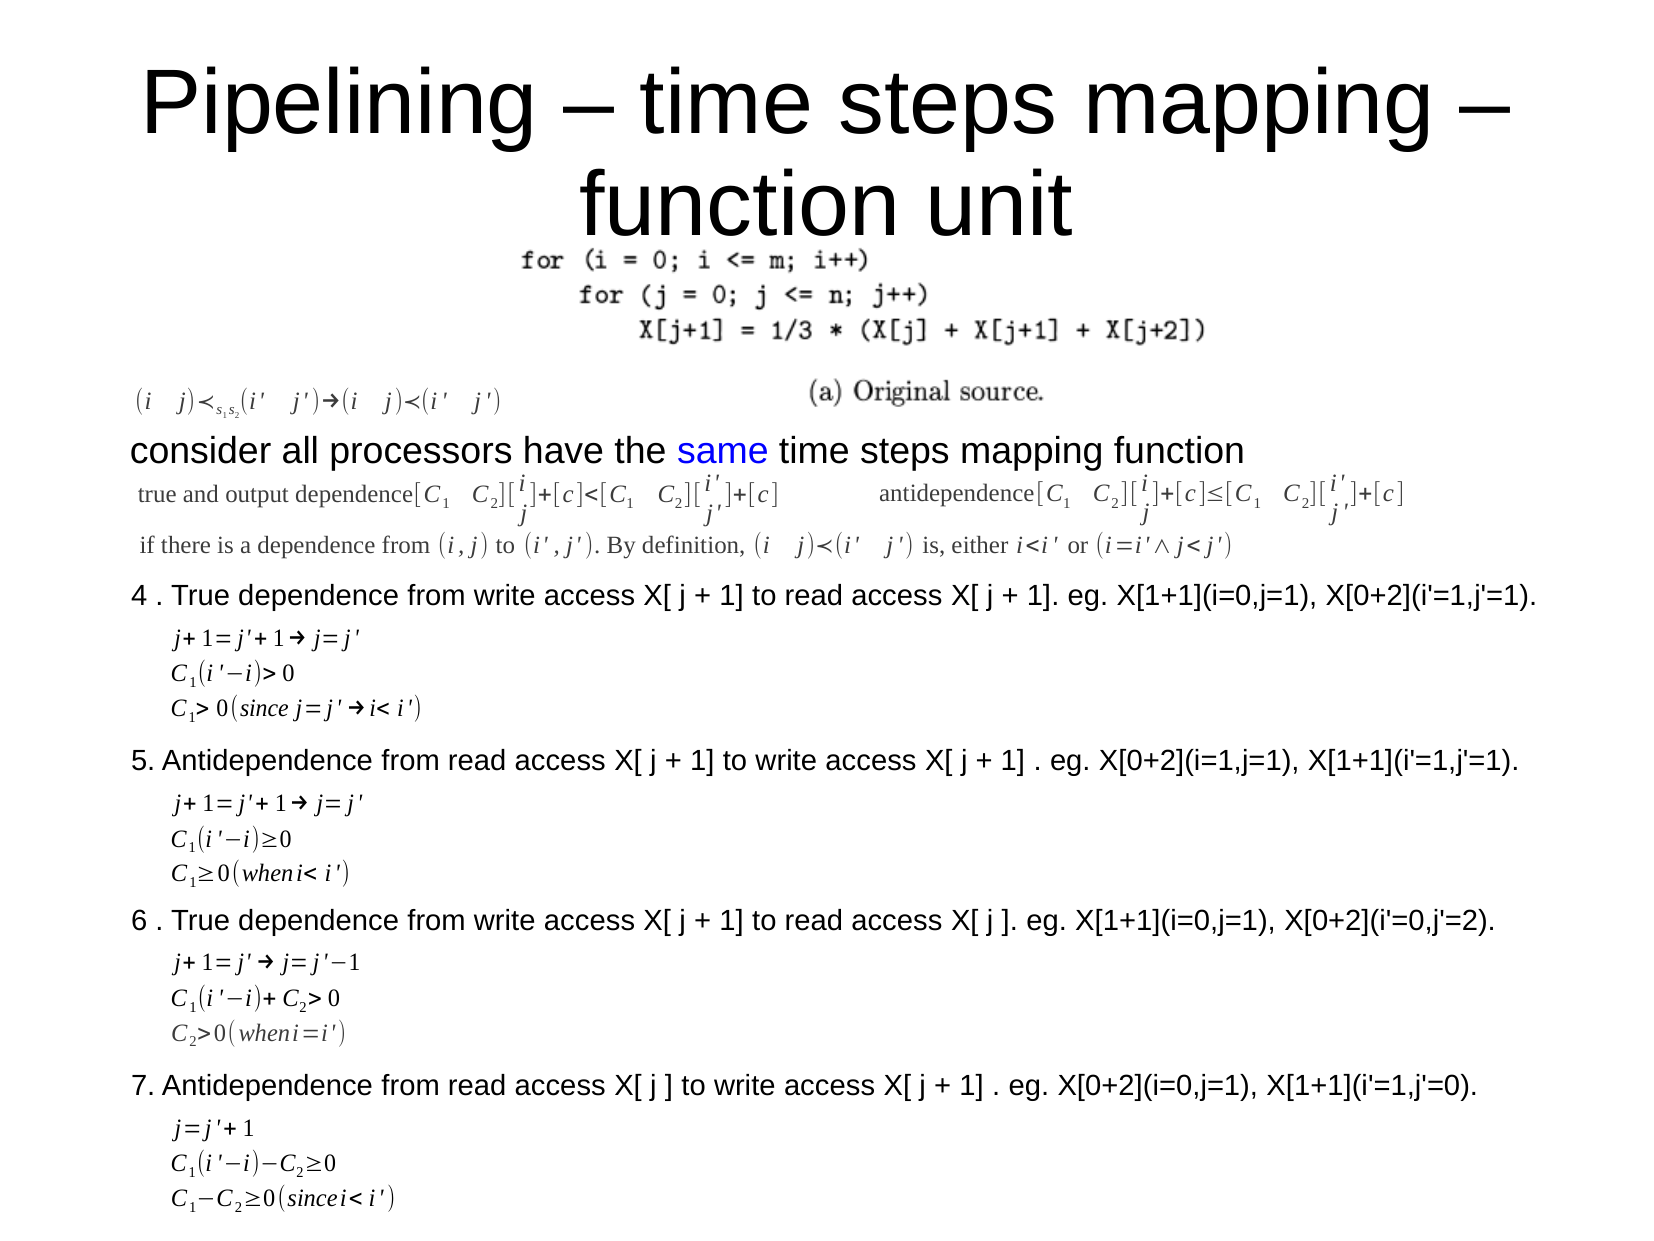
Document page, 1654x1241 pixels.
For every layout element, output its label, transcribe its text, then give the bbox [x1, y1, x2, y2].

text_box 4 . True dependence from write access X[ j + 1] to read access X[ j + 1]. eg. X[1+1](i=0,j=1), X[0+2](i'=1,j'=1). [116, 571, 1557, 646]
text_box consider all processors have the same time steps mapping function [115, 421, 1306, 479]
chart [165, 658, 301, 691]
chart [164, 624, 365, 652]
chart [165, 1148, 343, 1181]
text_box 6 . True dependence from write access X[ j + 1] to read access X[ j ]. eg. X[1+1](i=0,j=1), X[0+2](i'=0,j'=2). [116, 896, 1557, 970]
chart [130, 469, 785, 527]
chart [165, 1183, 401, 1216]
chart [164, 789, 368, 818]
chart [165, 858, 356, 891]
chart [164, 1114, 260, 1142]
chart [165, 823, 297, 856]
title Pipelining – time steps mapping – function unit [82, 49, 1571, 257]
chart [133, 469, 1411, 561]
chart [165, 693, 428, 726]
chart [128, 384, 508, 421]
text_box 7. Antidependence from read access X[ j ] to write access X[ j + 1] . eg. X[0+2](i=0,j=1), X[1+1](i'=1,j'=0). [116, 1061, 1542, 1119]
picture [511, 239, 1216, 419]
text_box 5. Antidependence from read access X[ j + 1] to write access X[ j + 1] . eg. X[0+2](i=1,j=1), X[1+1](i'=1,j'=1). [116, 736, 1542, 794]
chart [165, 983, 347, 1016]
chart [164, 948, 367, 977]
chart [165, 1017, 353, 1050]
